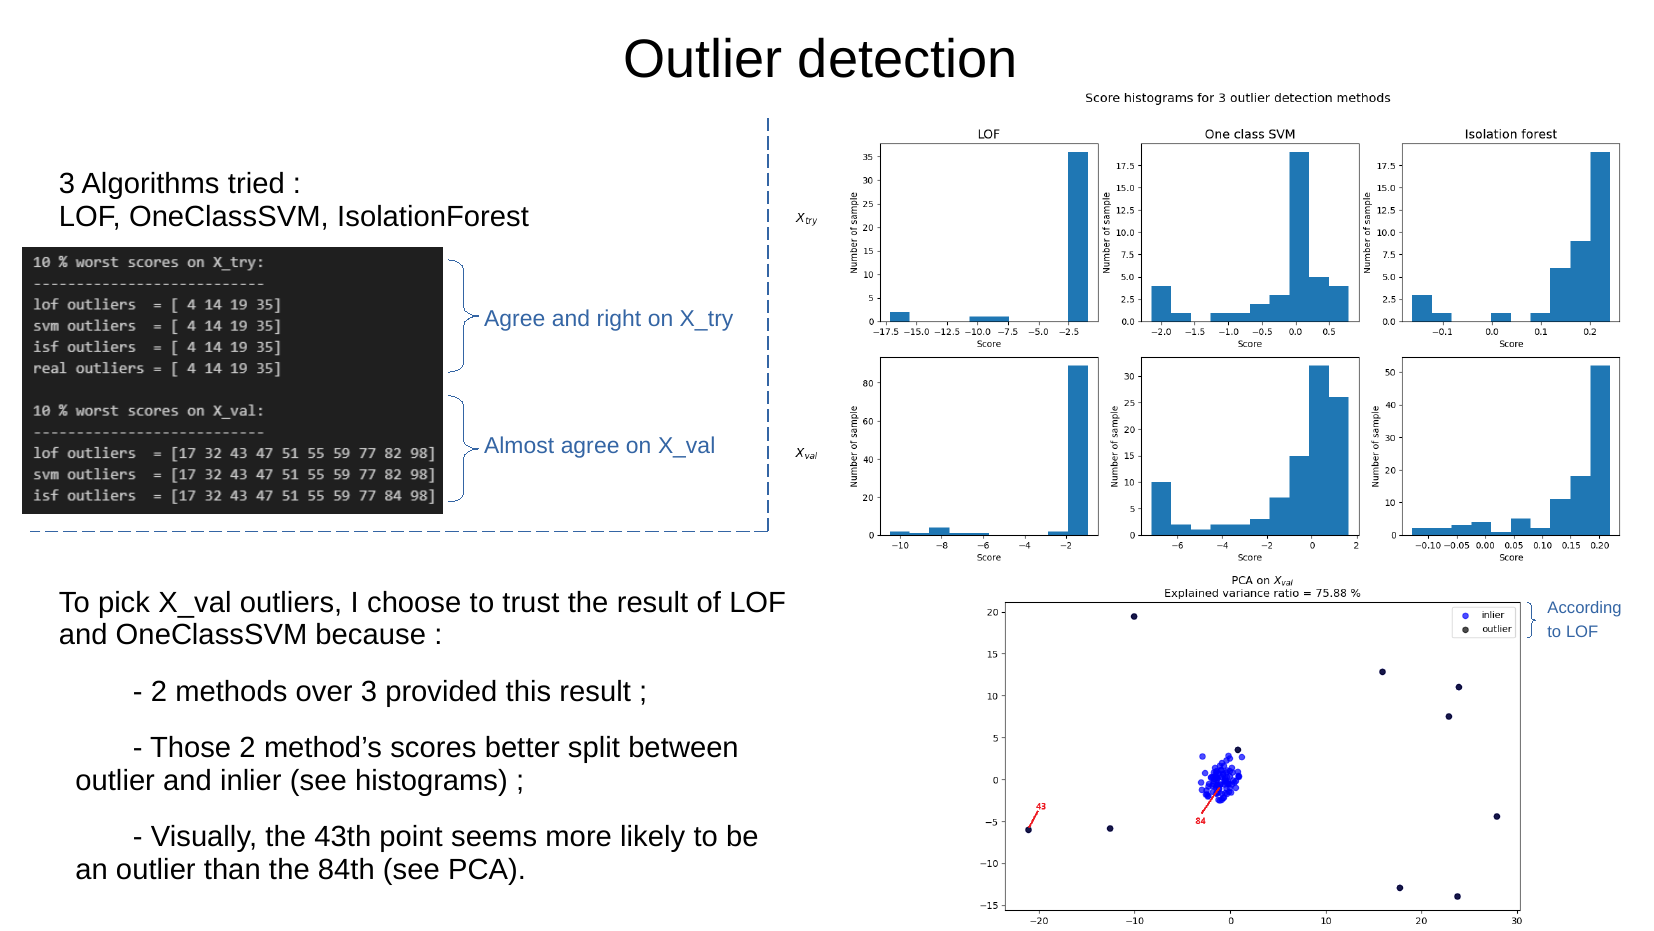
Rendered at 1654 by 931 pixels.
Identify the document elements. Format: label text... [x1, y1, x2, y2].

text_box To pick X_val outliers, I choose to trust the result of LOF and OneClassSVM because : - 2 methods over 3 provided this result ; - Those 2 method’s scores better split between outlier and inlier (see histograms) ; - Visually, the 43th point seems more likely to be an outlier than the 84th (see PCA). [59, 585, 798, 886]
text_box According to LOF [1547, 590, 1636, 650]
text_box Almost agree on X_val [484, 413, 780, 473]
picture [22, 247, 443, 514]
title Outlier detection [76, 0, 1565, 119]
subtitle 3 Algorithms tried : LOF, OneClassSVM, IsolationForest [59, 134, 789, 266]
picture [789, 88, 1625, 567]
picture [974, 570, 1528, 931]
text_box Agree and right on X_try [484, 295, 780, 342]
